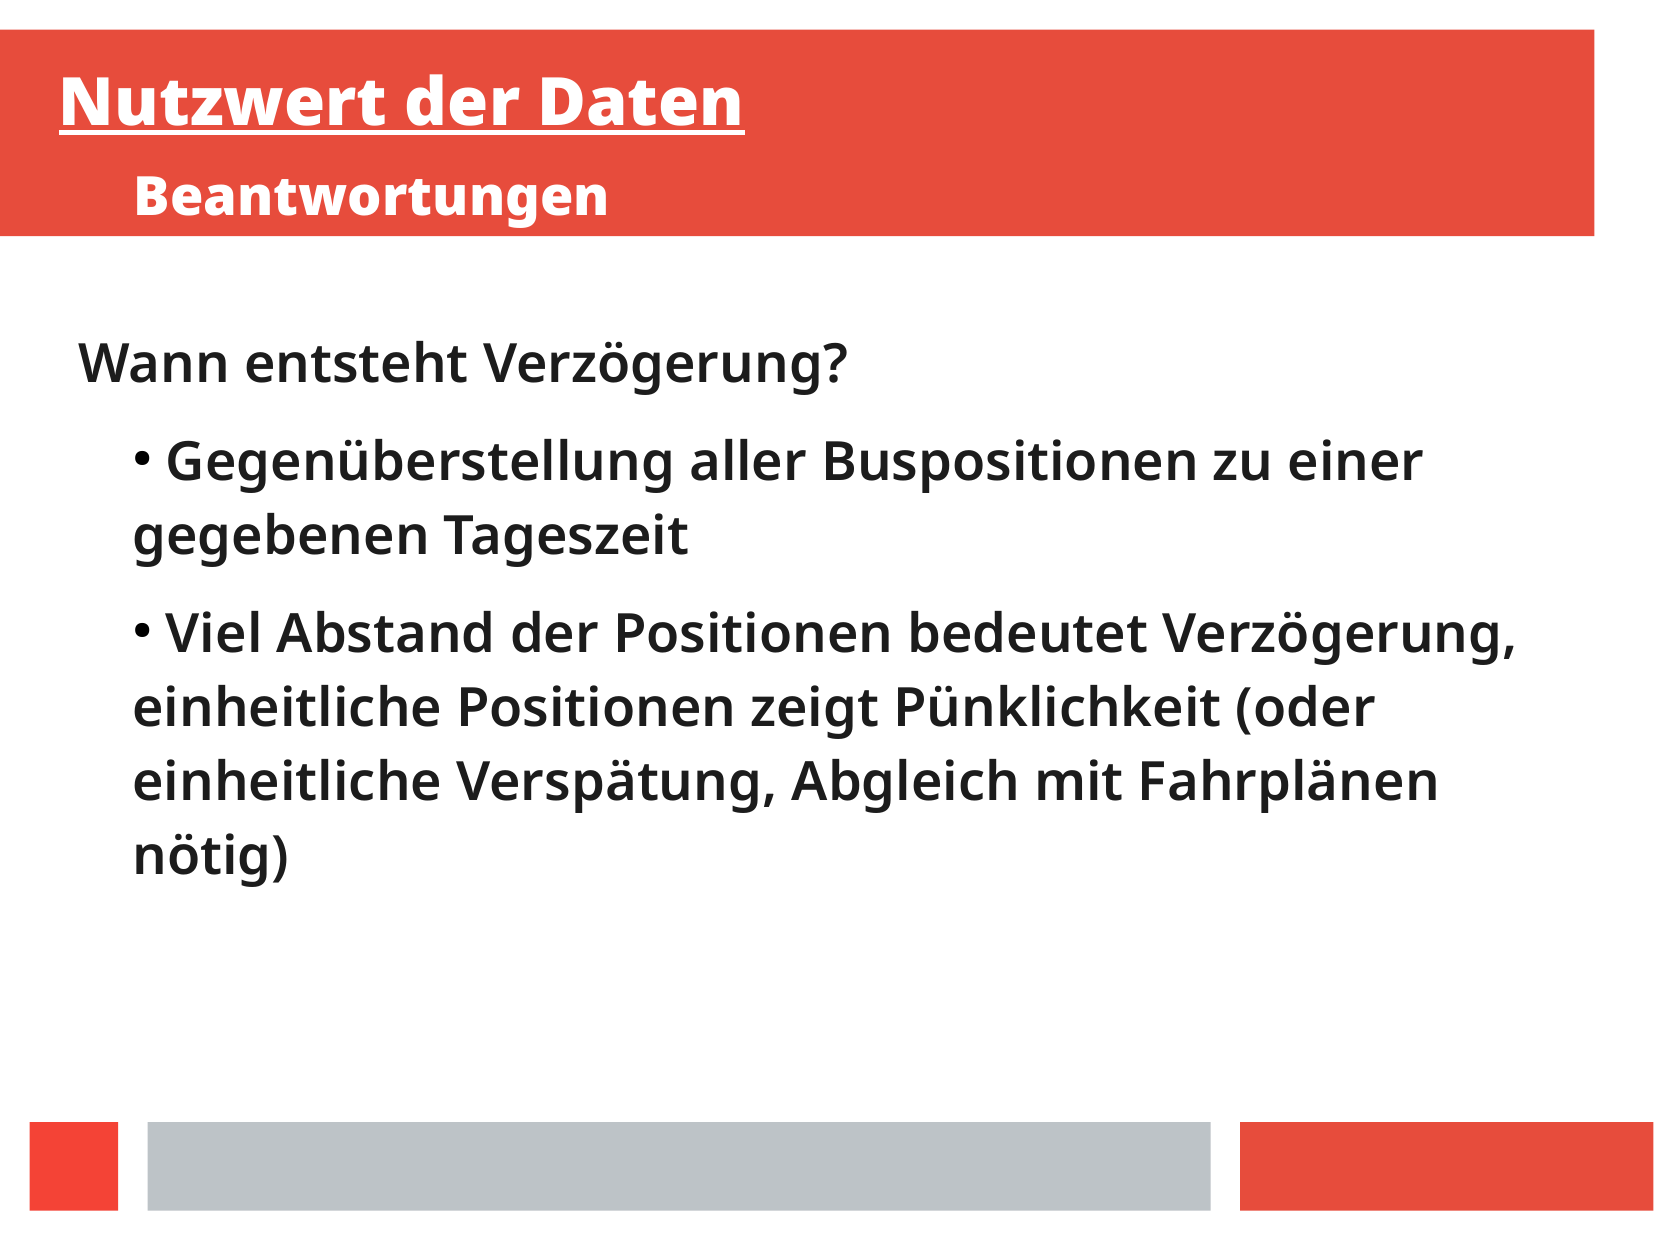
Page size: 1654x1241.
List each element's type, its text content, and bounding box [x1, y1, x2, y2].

list Wann entsteht Verzögerung? Gegenüberstellung aller Buspositionen zu einer gegebenen Tageszeit Viel Abstand der Positionen bedeutet Verzögerung, einheitliche Positionen zeigt Pünklichkeit (oder einheitliche Verspätung, Abgleich mit Fahrplänen nötig) [59, 324, 1565, 1093]
title Nutzwert der Daten Beantwortungen [59, 30, 1595, 236]
